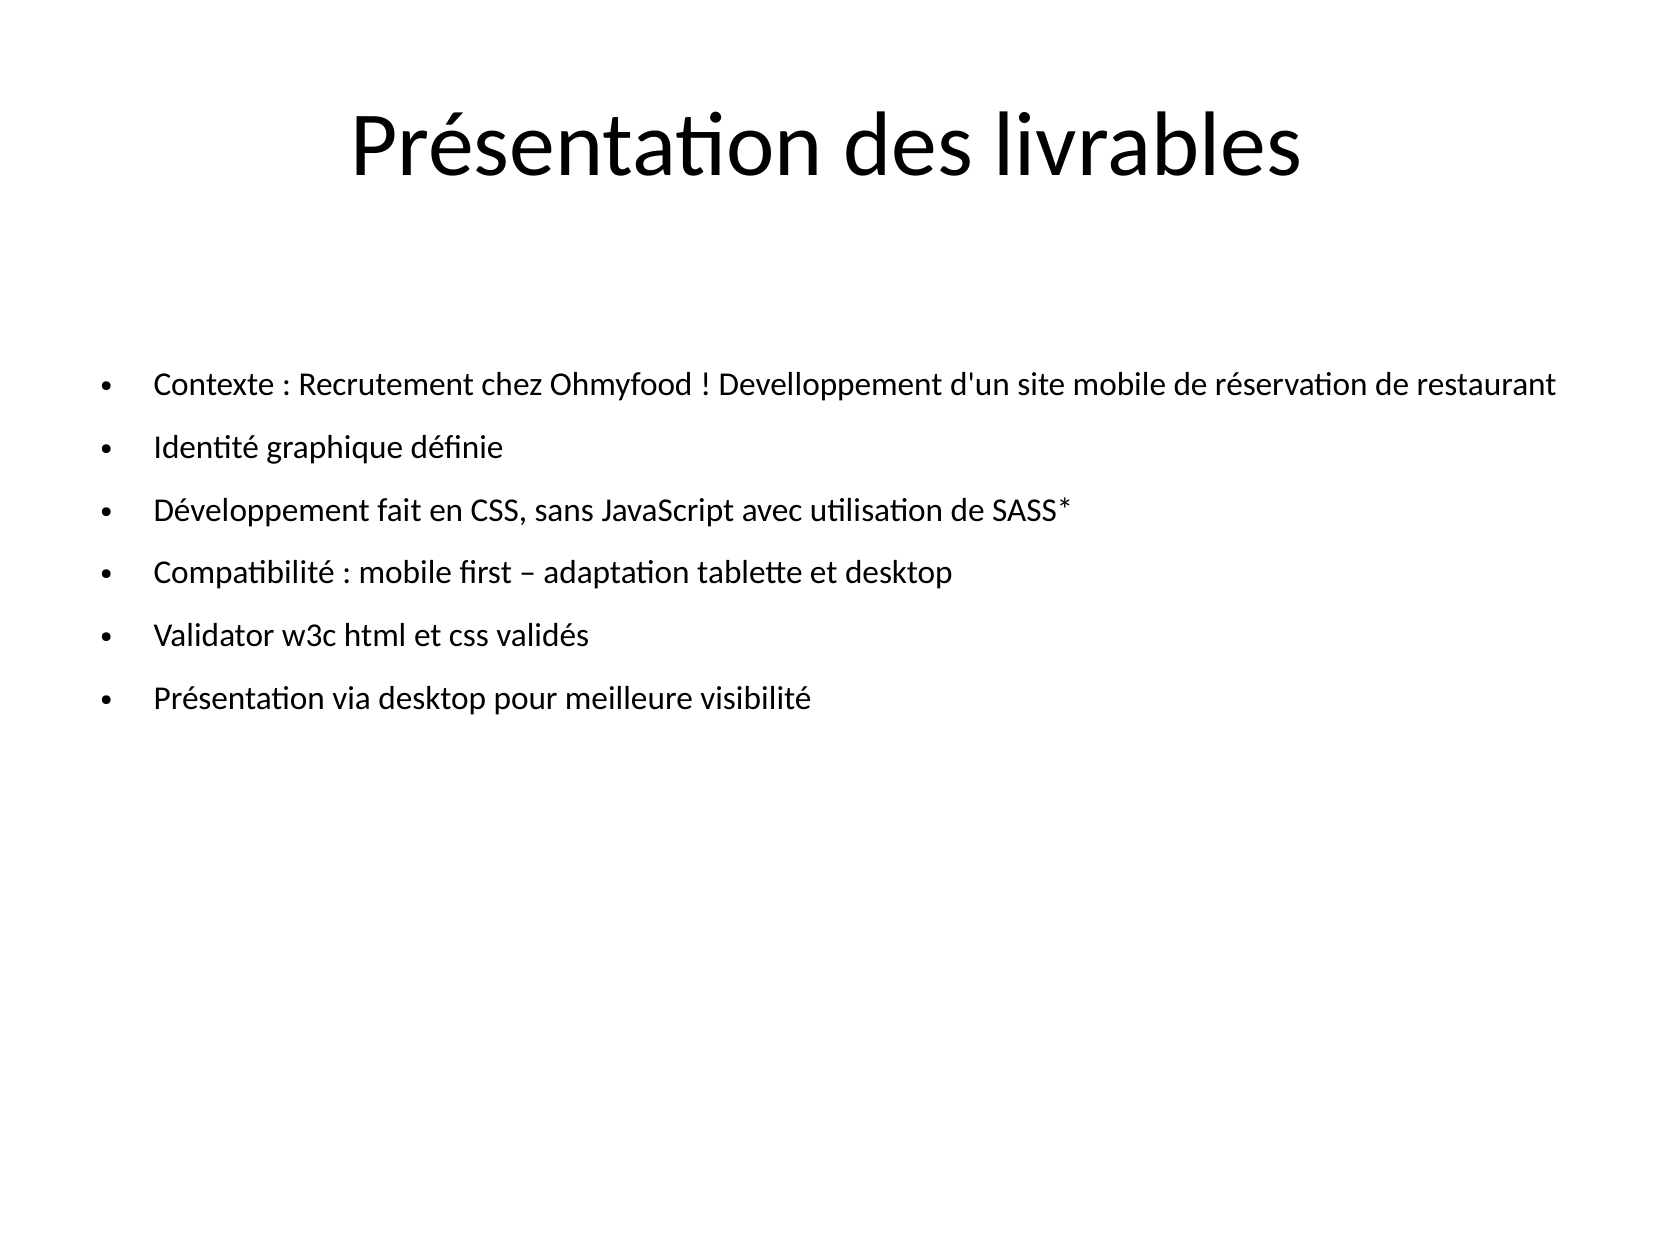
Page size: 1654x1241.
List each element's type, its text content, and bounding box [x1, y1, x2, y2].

list Contexte : Recrutement chez Ohmyfood ! Develloppement d'un site mobile de réservation de restaurant Identité graphique définie Développement fait en CSS, sans JavaScript avec utilisation de SASS* Compatibilité : mobile first – adaptation tablette et desktop Validator w3c html et css validés Présentation via desktop pour meilleure visibilité [82, 307, 1571, 1127]
title Présentation des livrables [82, 49, 1571, 257]
